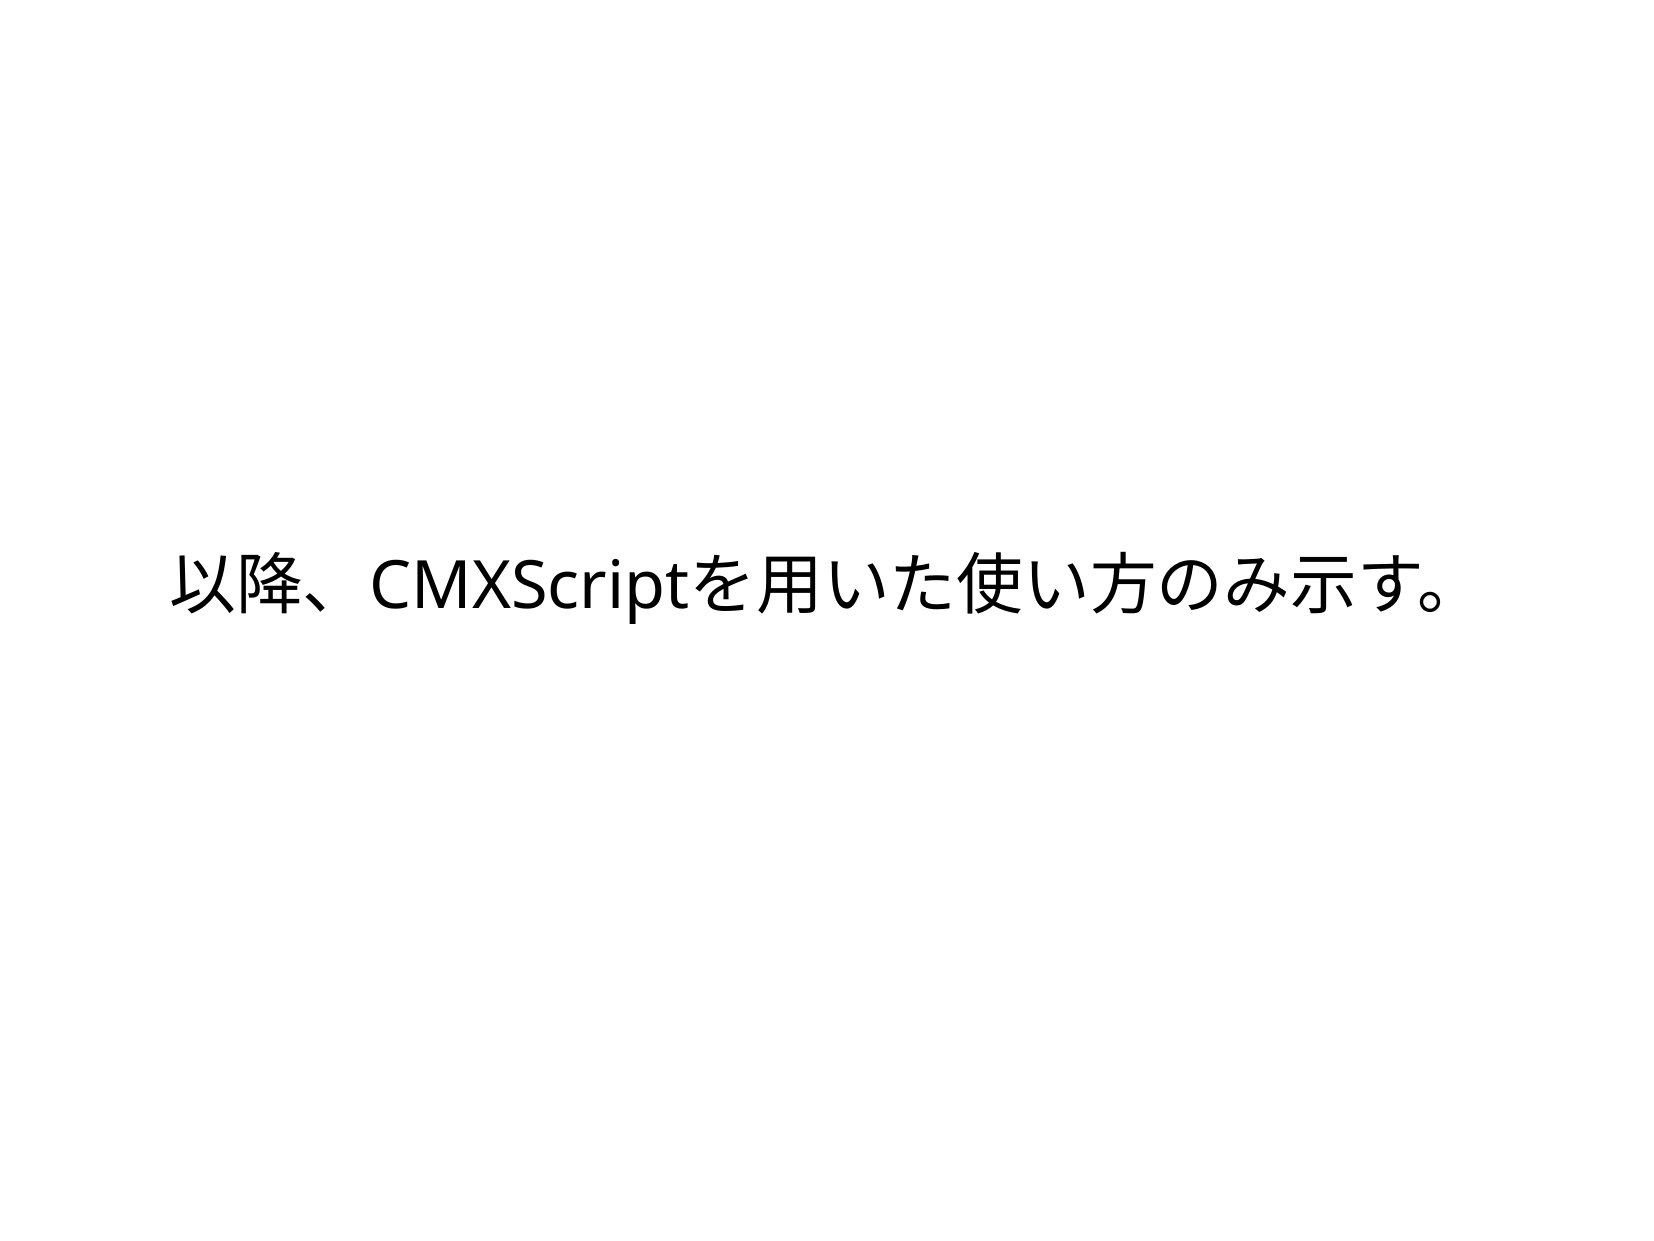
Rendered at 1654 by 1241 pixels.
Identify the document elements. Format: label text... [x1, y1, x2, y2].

subtitle 以降、CMXScriptを用いた使い方のみ示す。 [82, 49, 1571, 1109]
